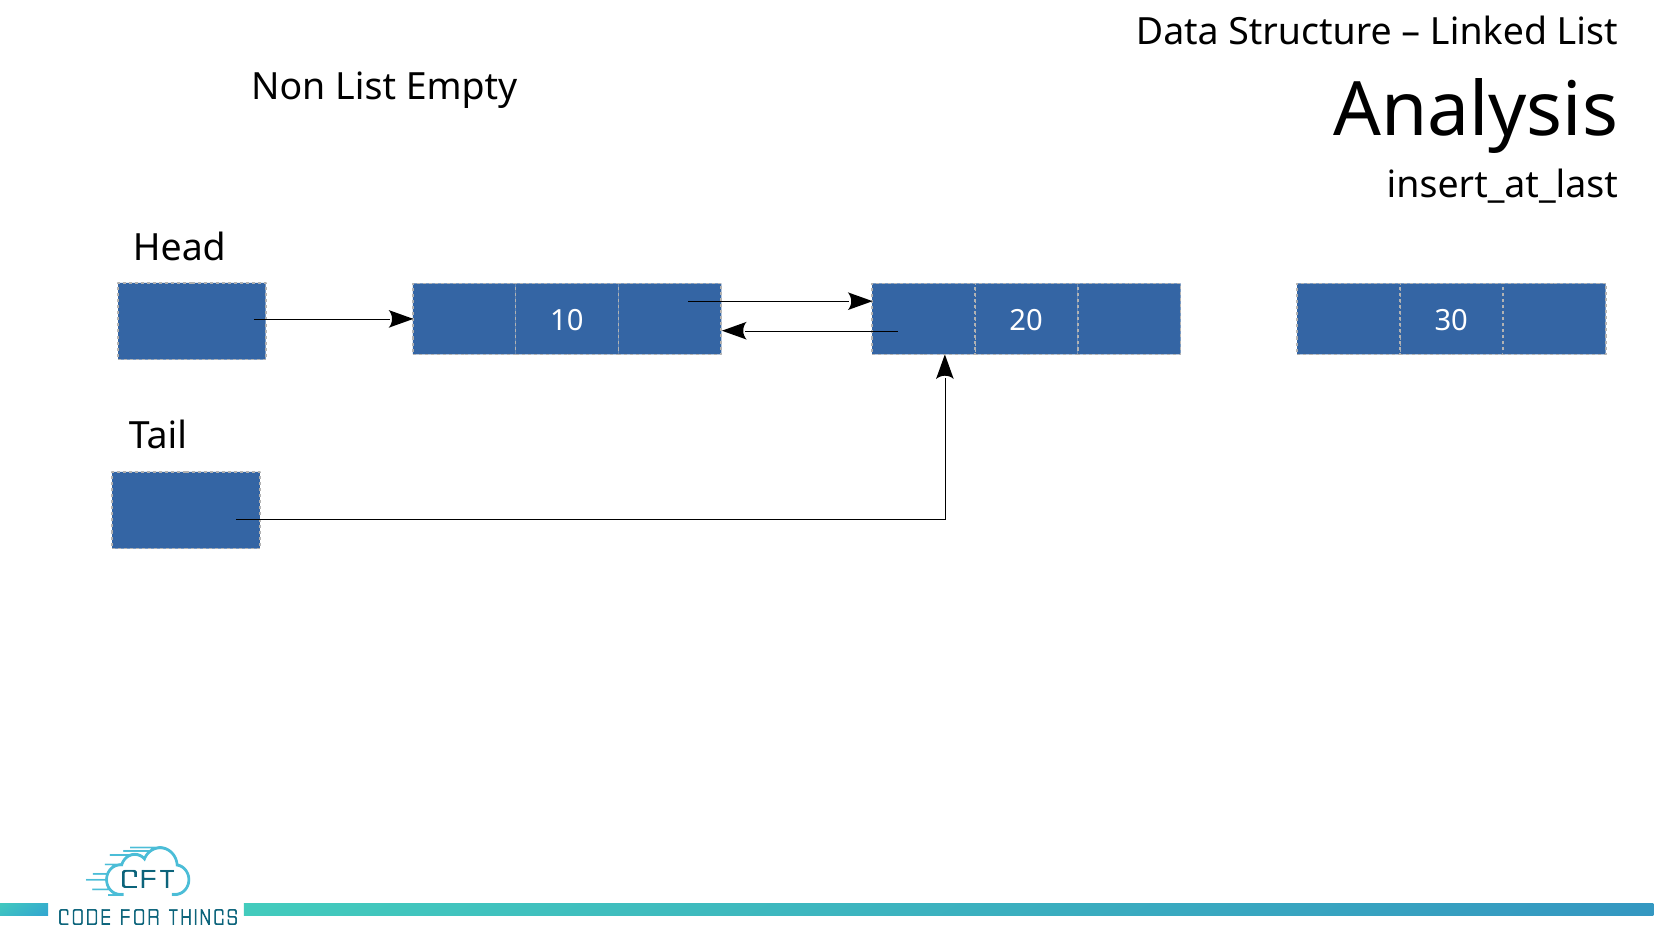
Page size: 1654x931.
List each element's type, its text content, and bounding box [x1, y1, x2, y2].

picture [59, 846, 237, 925]
text_box [118, 293, 266, 360]
text_box [1502, 283, 1606, 355]
text_box [872, 283, 975, 355]
title Data Structure – Linked List Analysis insert_at_last [1099, 0, 1619, 216]
text_box [618, 283, 722, 355]
text_box Head [118, 212, 285, 293]
text_box 10 [516, 283, 618, 355]
text_box 30 [1401, 283, 1502, 355]
text_box [412, 283, 516, 355]
text_box [1077, 283, 1181, 355]
text_box Non List Empty [236, 52, 662, 119]
text_box Tail [114, 401, 237, 468]
text_box 20 [975, 283, 1077, 355]
text_box [112, 471, 260, 549]
text_box [1297, 283, 1401, 355]
